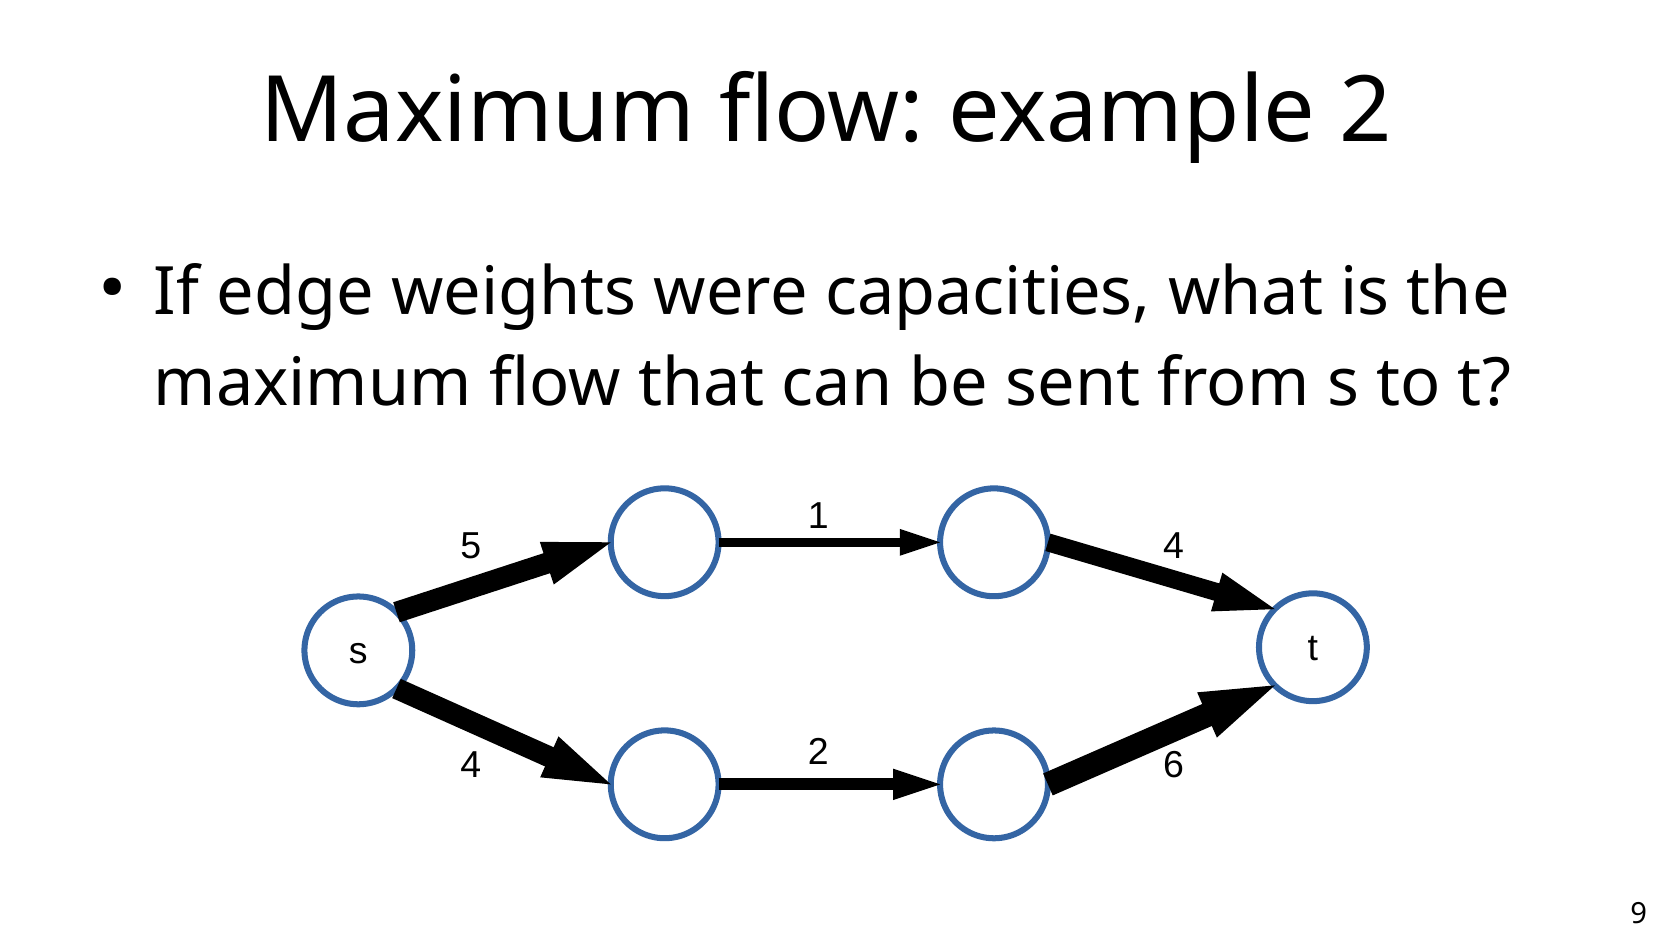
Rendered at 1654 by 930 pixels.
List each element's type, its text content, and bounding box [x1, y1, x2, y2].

text_box 6 [1143, 731, 1204, 797]
text_box 4 [1143, 512, 1204, 579]
text_box 1 [788, 482, 848, 549]
text_box [940, 730, 1048, 839]
list If edge weights were capacities, what is the maximum flow that can be sent from s to t? [82, 242, 1571, 448]
text_box [940, 488, 1048, 597]
text_box 2 [788, 718, 849, 785]
text_box s [304, 596, 413, 705]
text_box 5 [441, 512, 501, 579]
text_box [610, 488, 719, 597]
title Maximum flow: example 2 [82, 2, 1571, 210]
text_box 4 [441, 731, 501, 797]
text_box [610, 730, 719, 839]
text_box t [1258, 593, 1367, 702]
